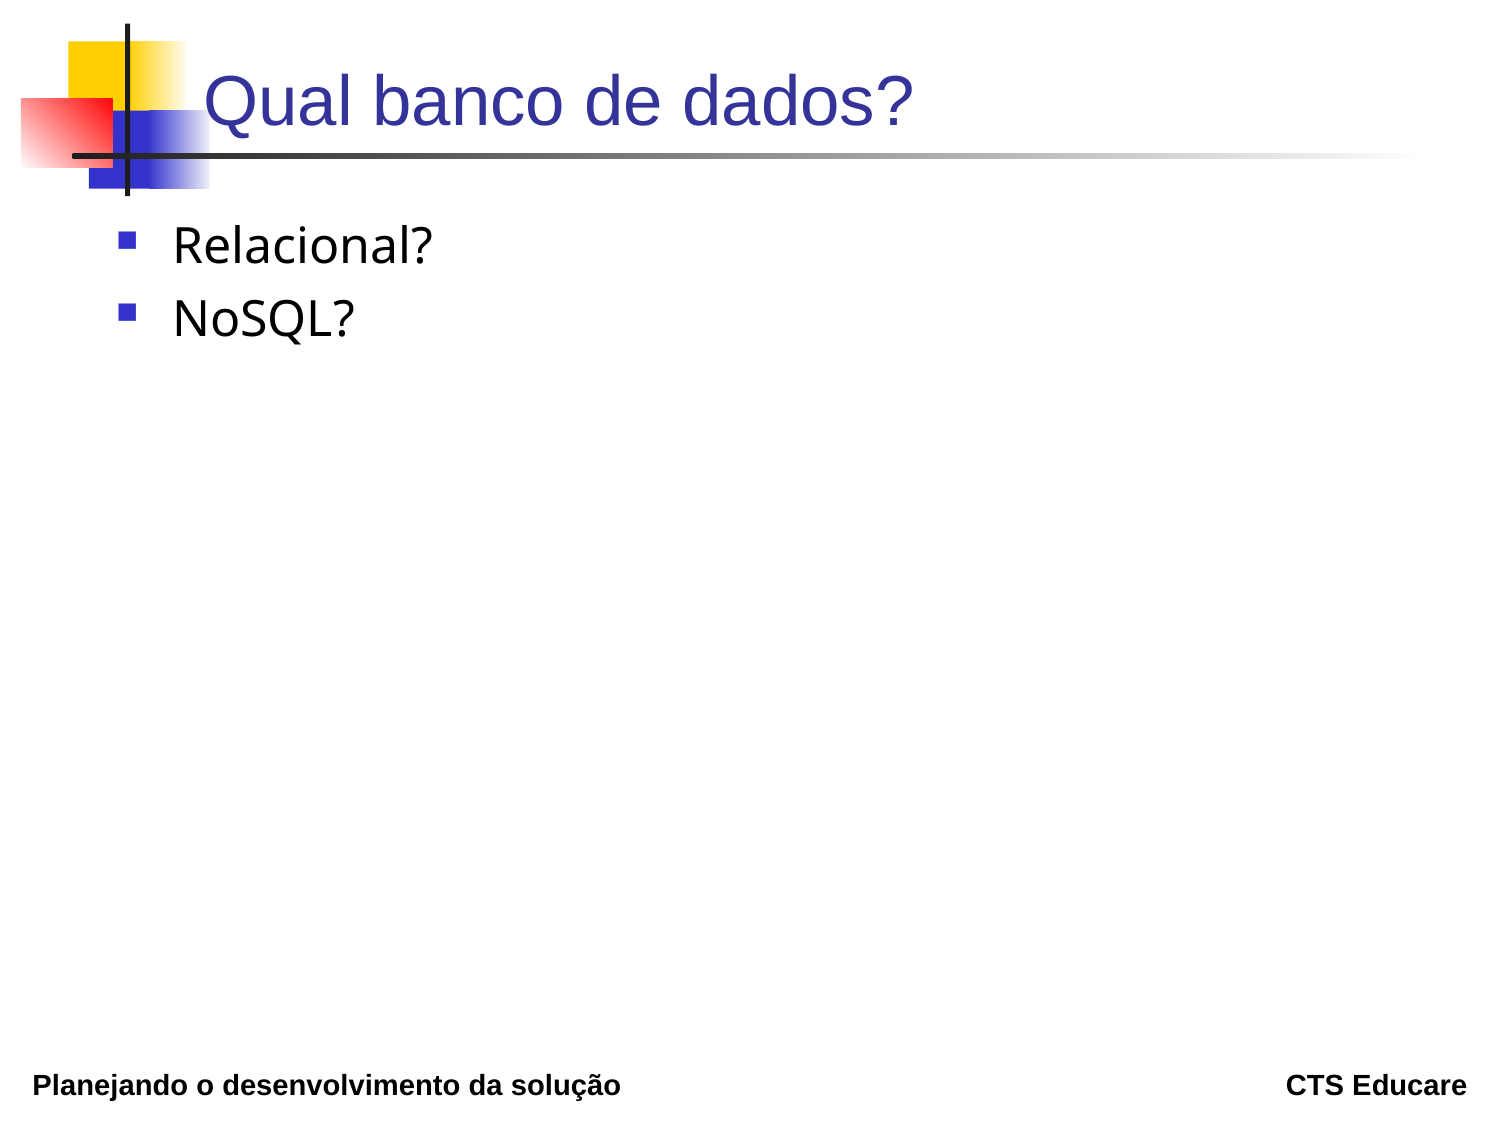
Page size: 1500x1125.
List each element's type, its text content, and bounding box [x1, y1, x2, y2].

title Qual banco de dados? [188, 46, 1468, 149]
list Relacional? NoSQL? [100, 206, 1447, 1024]
